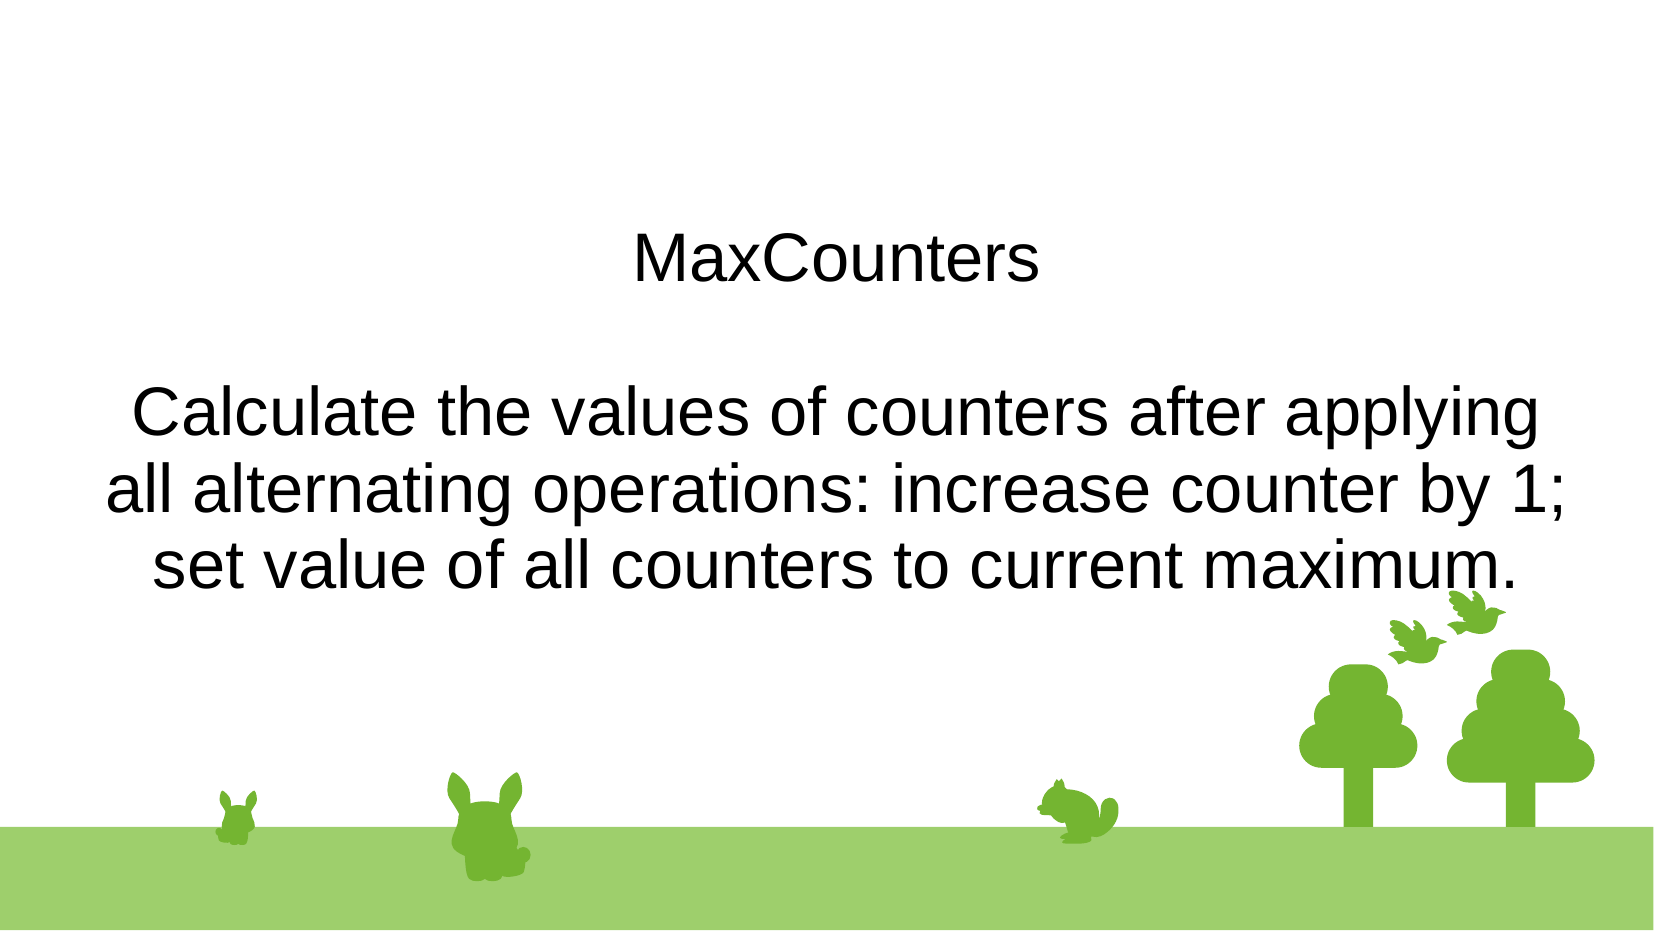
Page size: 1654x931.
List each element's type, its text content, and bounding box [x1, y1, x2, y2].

title MaxCounters Calculate the values of counters after applying all alternating operations: increase counter by 1; set value of all counters to current maximum. [98, 142, 1576, 681]
